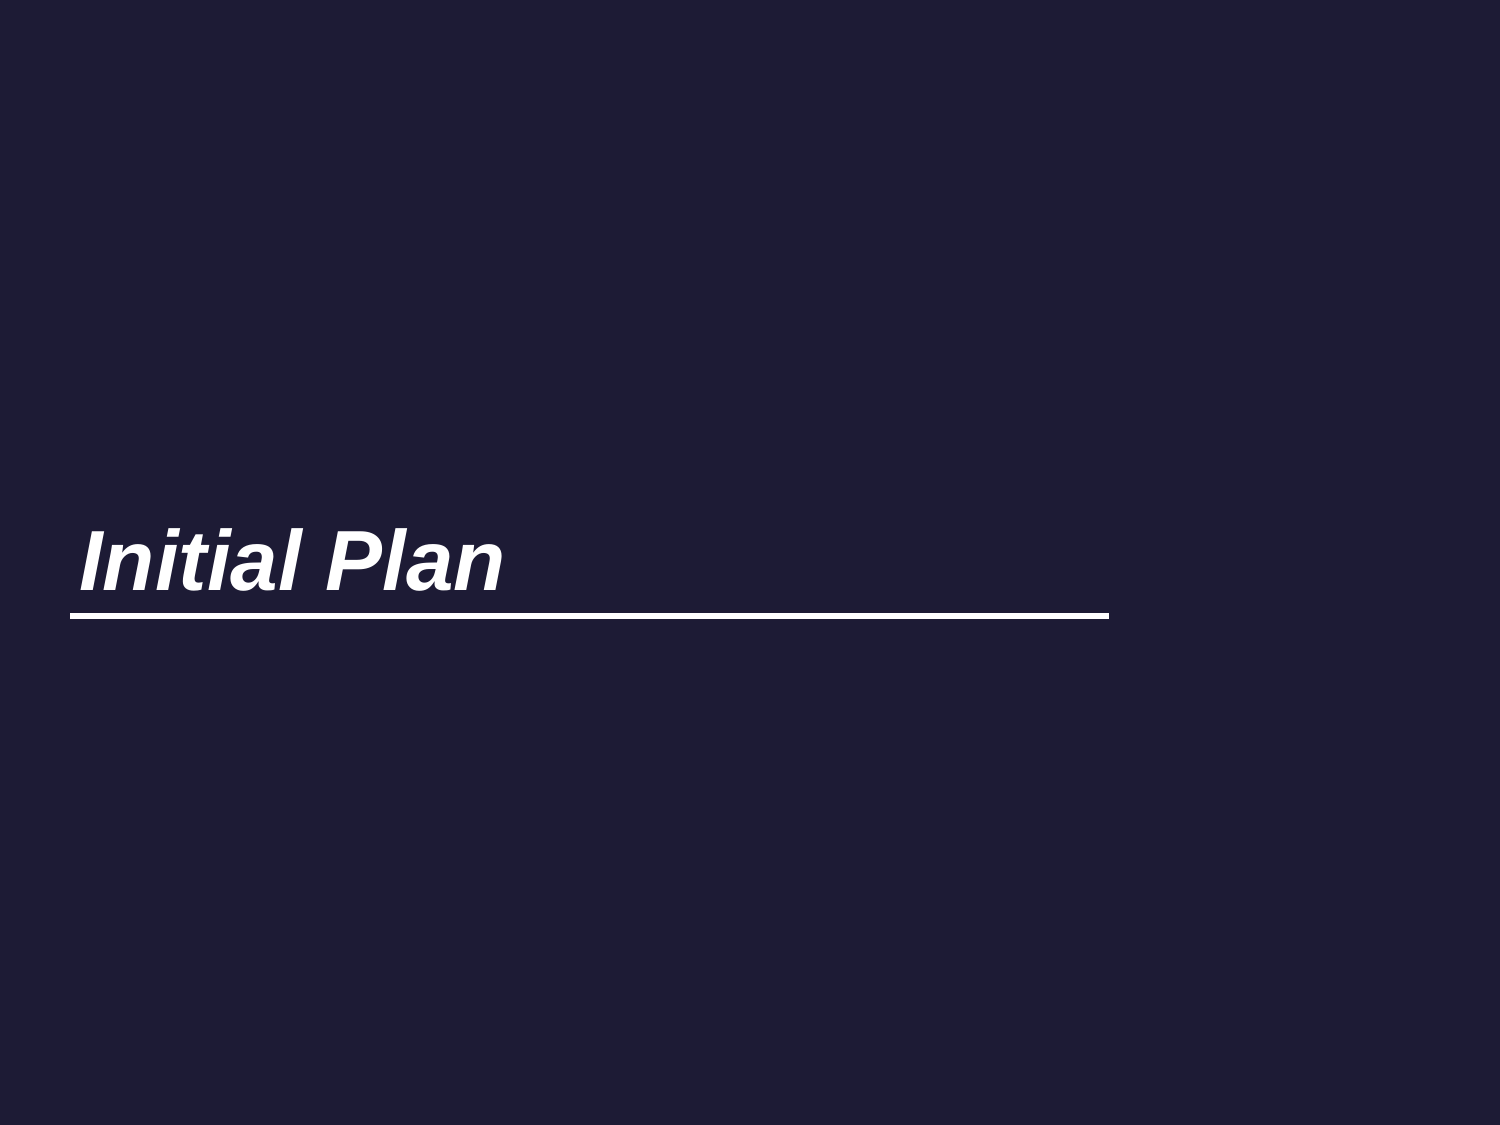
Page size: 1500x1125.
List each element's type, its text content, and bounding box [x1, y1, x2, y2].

title Initial Plan [64, 484, 1415, 628]
